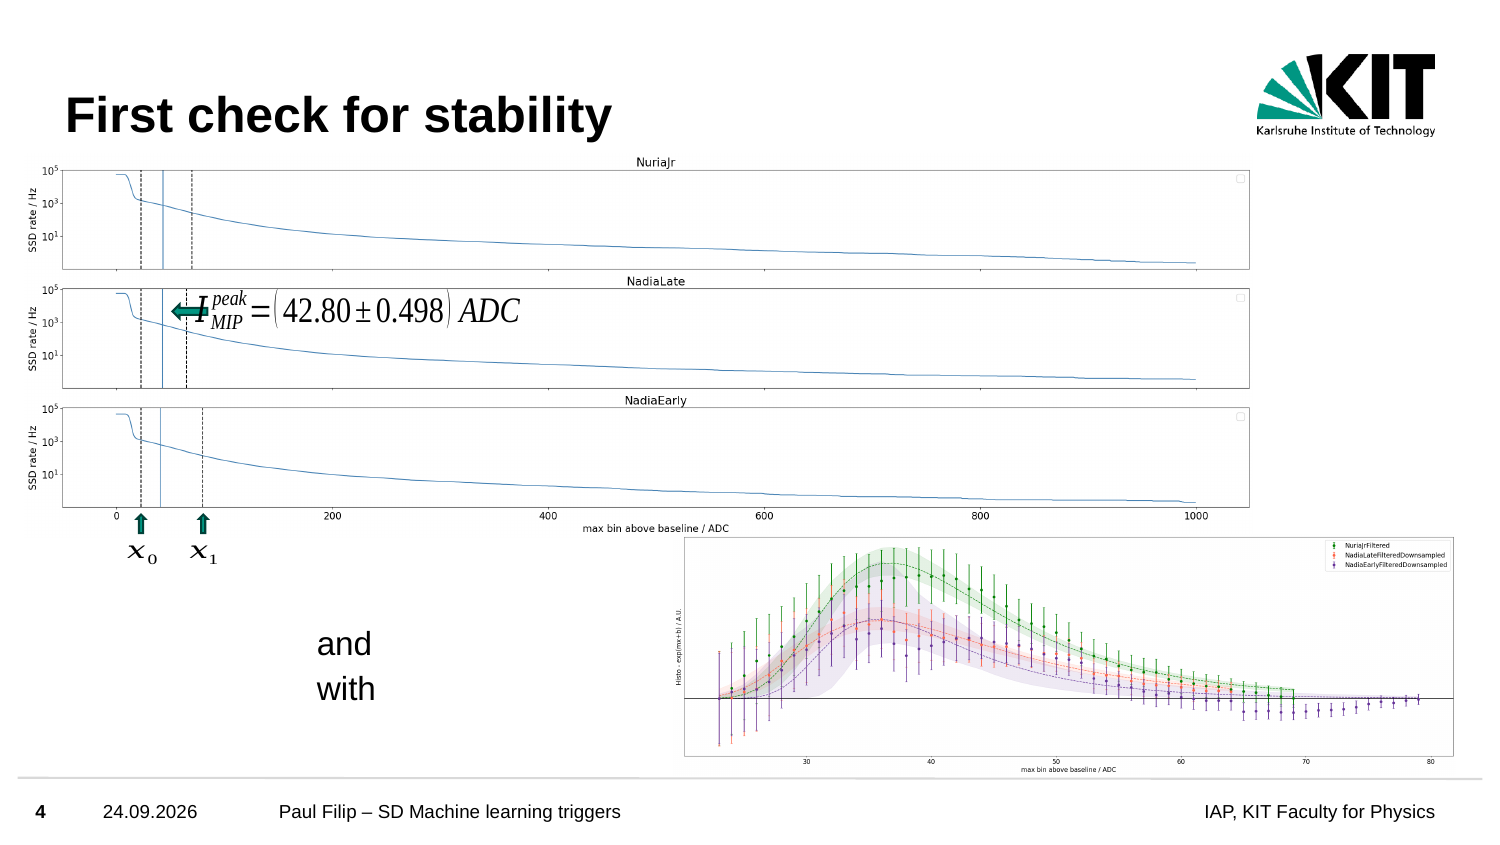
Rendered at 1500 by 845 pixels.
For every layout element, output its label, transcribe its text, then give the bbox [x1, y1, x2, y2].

chart [193, 284, 522, 335]
picture [1257, 54, 1435, 137]
chart [187, 537, 220, 569]
slide_number 03.02.2024 [102, 778, 272, 844]
title First check for stability [64, 48, 1192, 144]
slide_number <number> [35, 778, 89, 844]
text_box and with [307, 577, 386, 748]
chart [125, 537, 158, 569]
picture [24, 153, 1456, 776]
